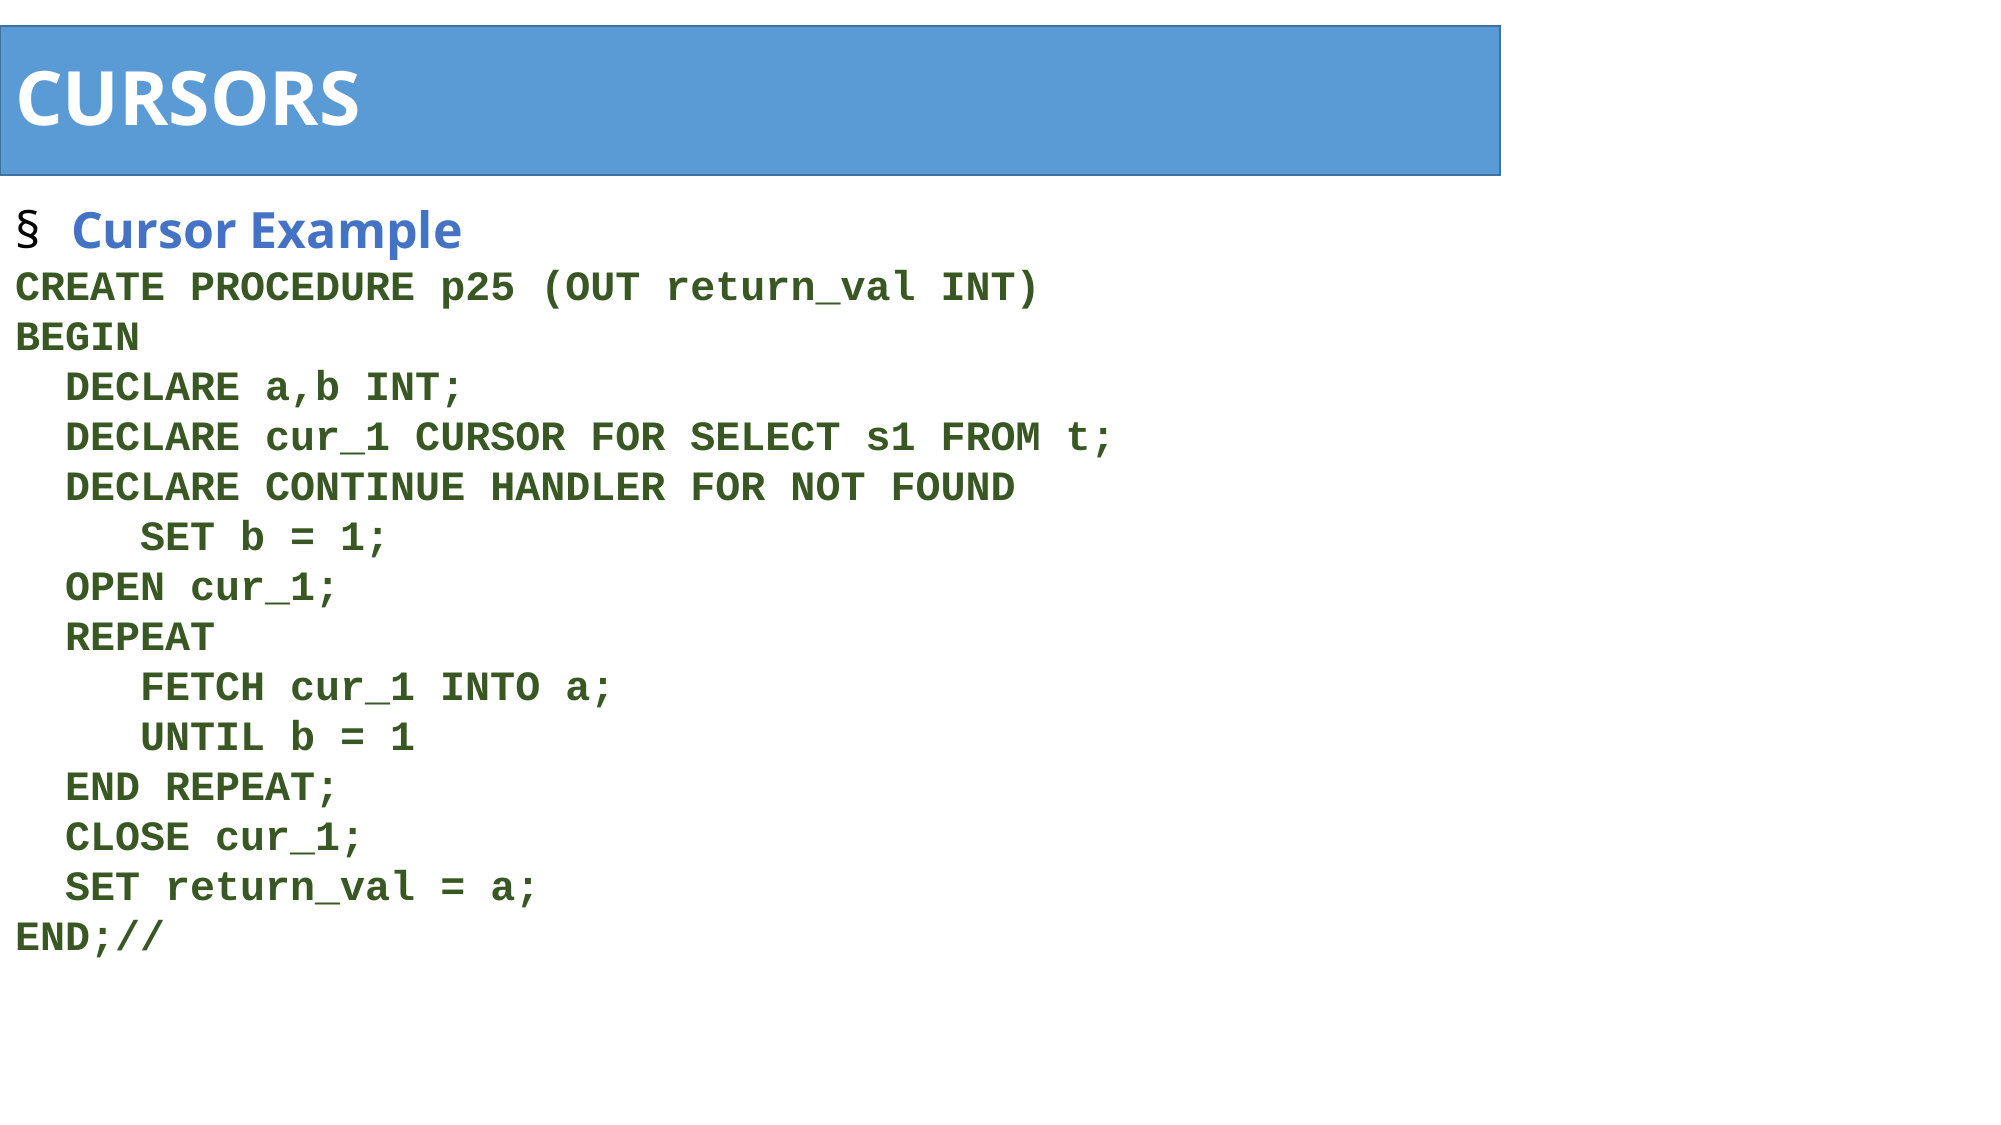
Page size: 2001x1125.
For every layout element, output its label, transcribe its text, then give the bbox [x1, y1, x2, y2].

text_box Cursor Example CREATE PROCEDURE p25 (OUT return_val INT) BEGIN DECLARE a,b INT; DECLARE cur_1 CURSOR FOR SELECT s1 FROM t; DECLARE CONTINUE HANDLER FOR NOT FOUND SET b = 1; OPEN cur_1; REPEAT FETCH cur_1 INTO a; UNTIL b = 1 END REPEAT; CLOSE cur_1; SET return_val = a; END;// [0, 191, 1976, 967]
title CURSORS [0, 26, 1501, 176]
